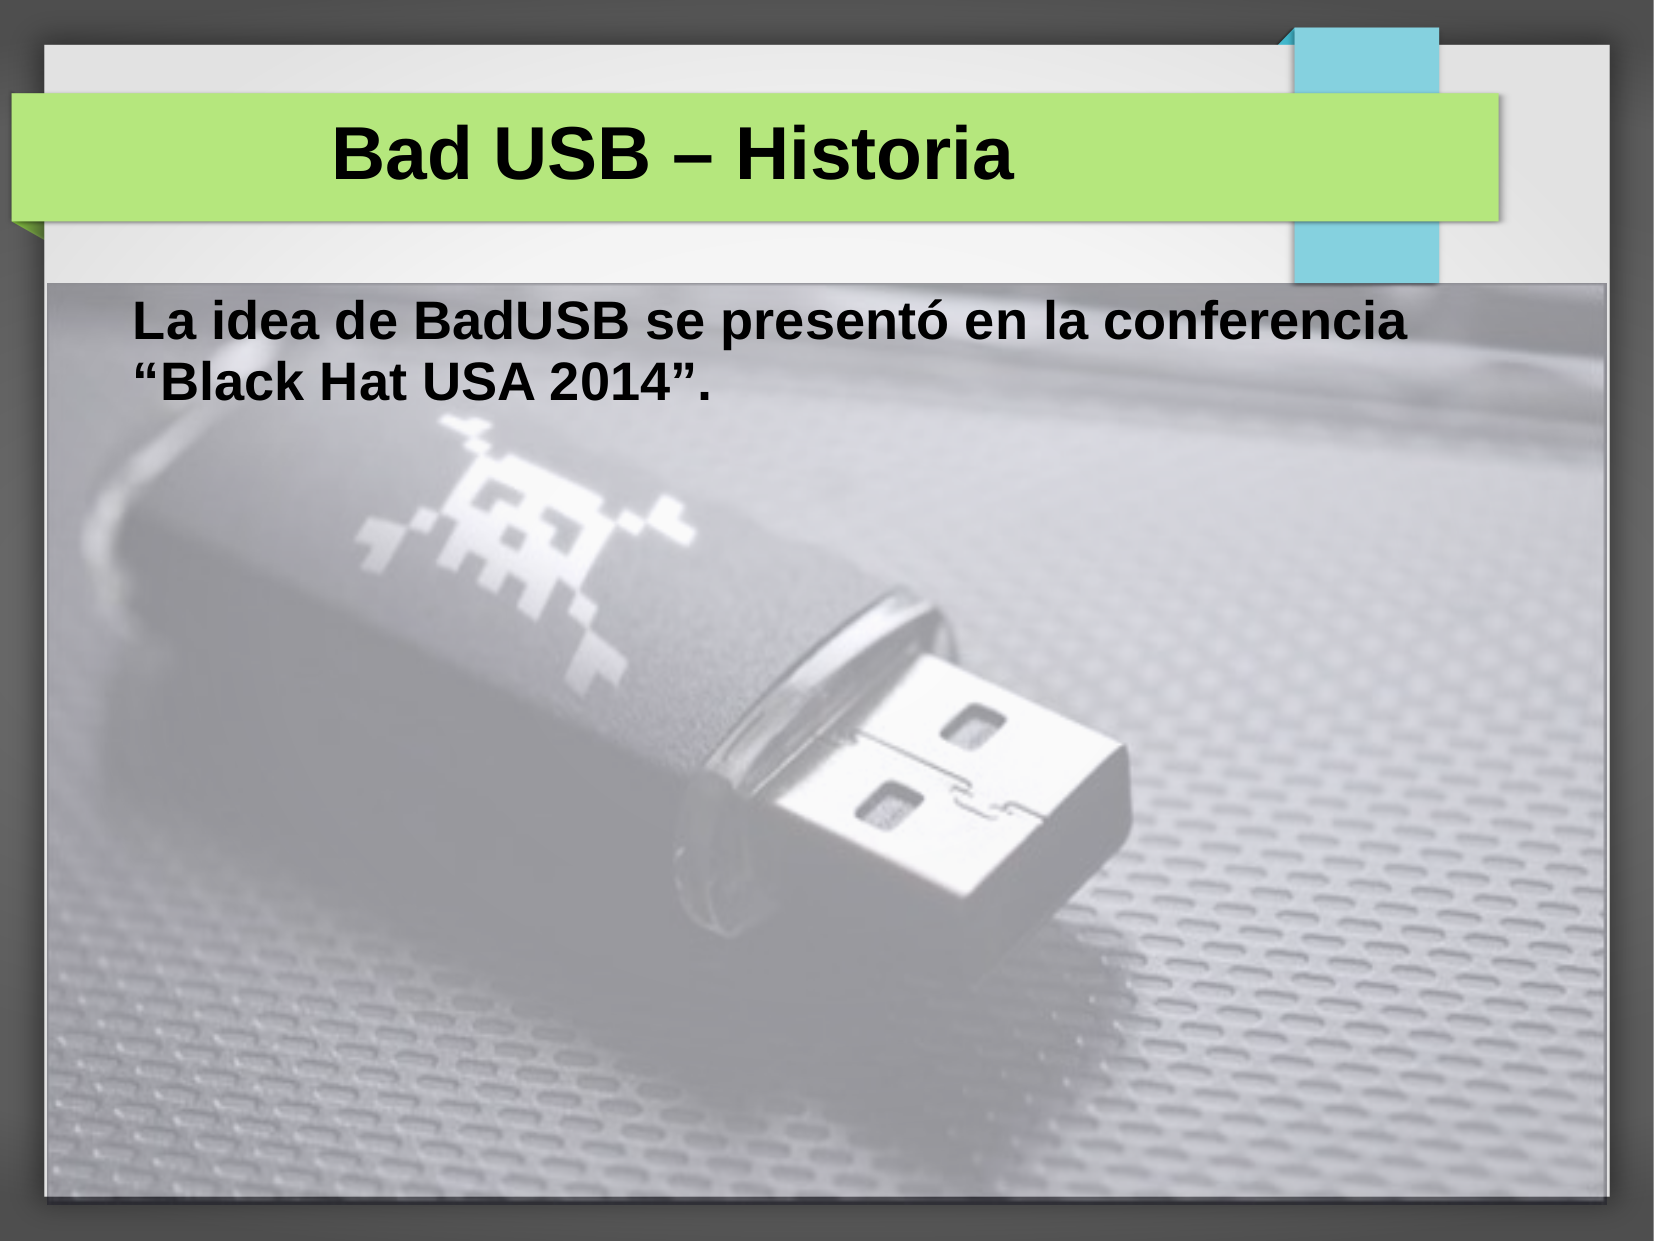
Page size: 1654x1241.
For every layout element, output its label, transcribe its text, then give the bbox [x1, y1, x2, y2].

picture [0, 0, 1654, 1241]
text_box La idea de BadUSB se presentó en la conferencia “Black Hat USA 2014”. [118, 283, 1453, 420]
title Bad USB – Historia [82, 94, 1264, 213]
